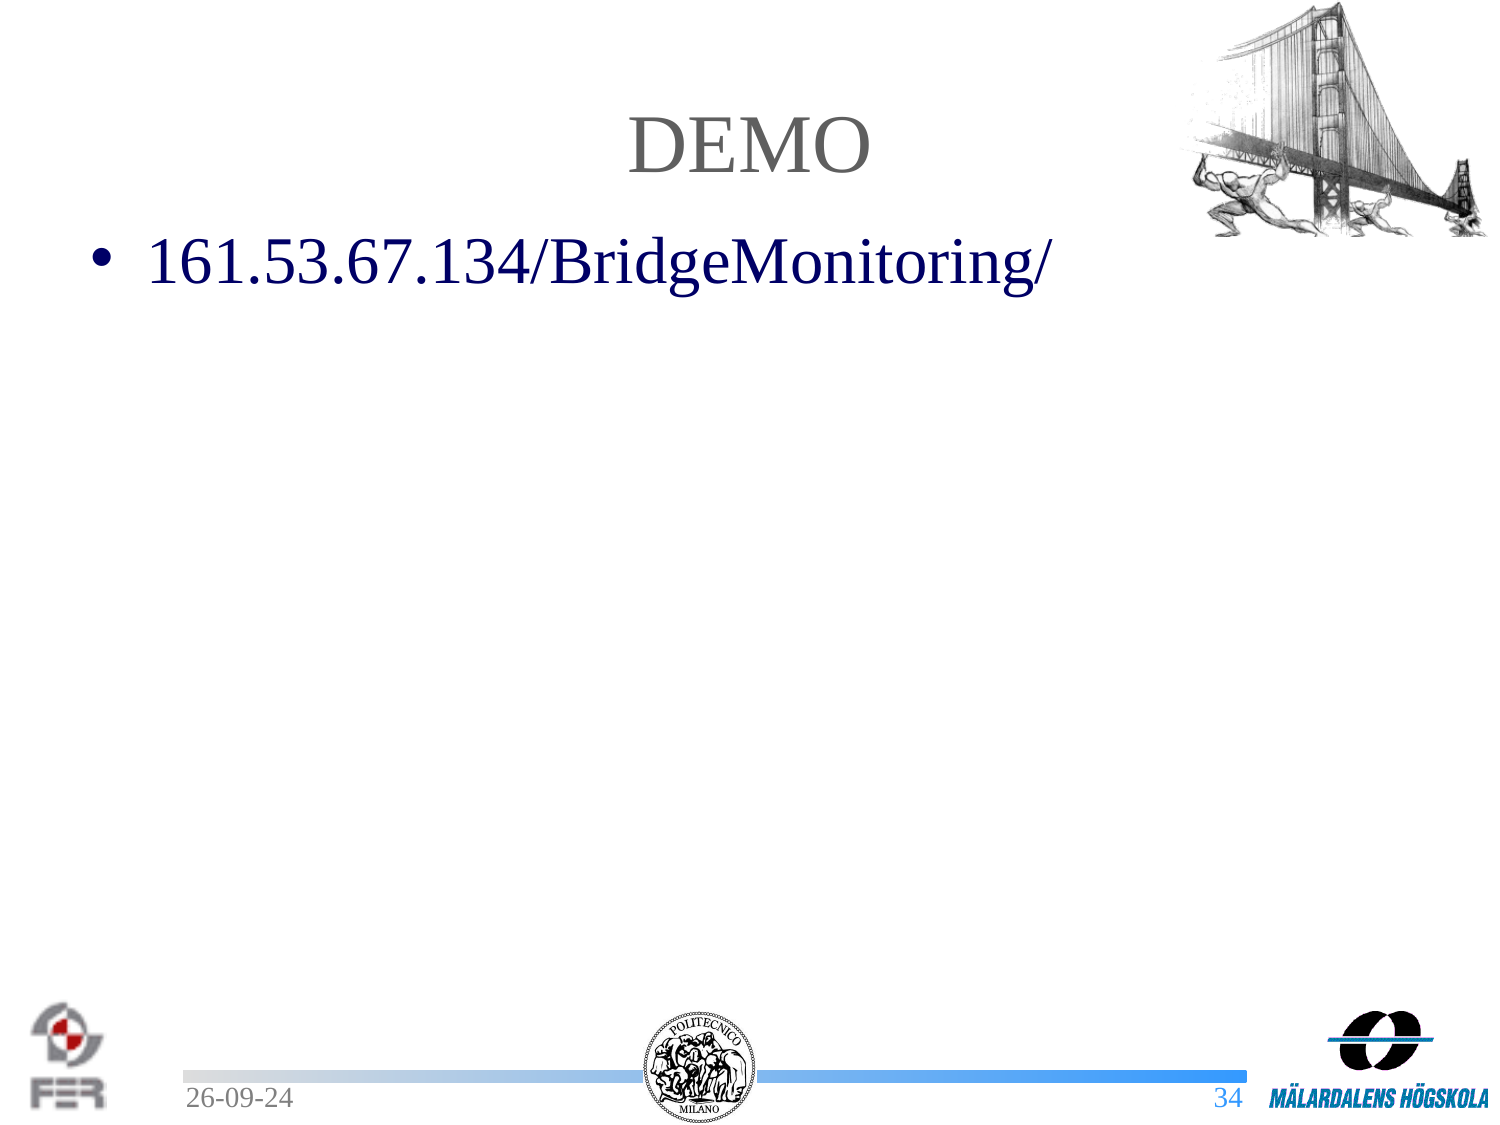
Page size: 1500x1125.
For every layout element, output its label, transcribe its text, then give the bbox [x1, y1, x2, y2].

picture [1368, 1093, 1374, 1104]
text_box <numero> [1186, 1070, 1258, 1114]
picture [29, 987, 107, 1125]
picture [1454, 1091, 1459, 1108]
picture [1175, 0, 1488, 237]
picture [643, 1011, 757, 1123]
picture [1269, 1011, 1488, 1108]
text_box 14-01-09 [171, 1070, 396, 1114]
picture [1435, 1096, 1441, 1104]
list 161.53.67.134/BridgeMonitoring/ [75, 209, 1426, 952]
title DEMO [75, 45, 1175, 209]
